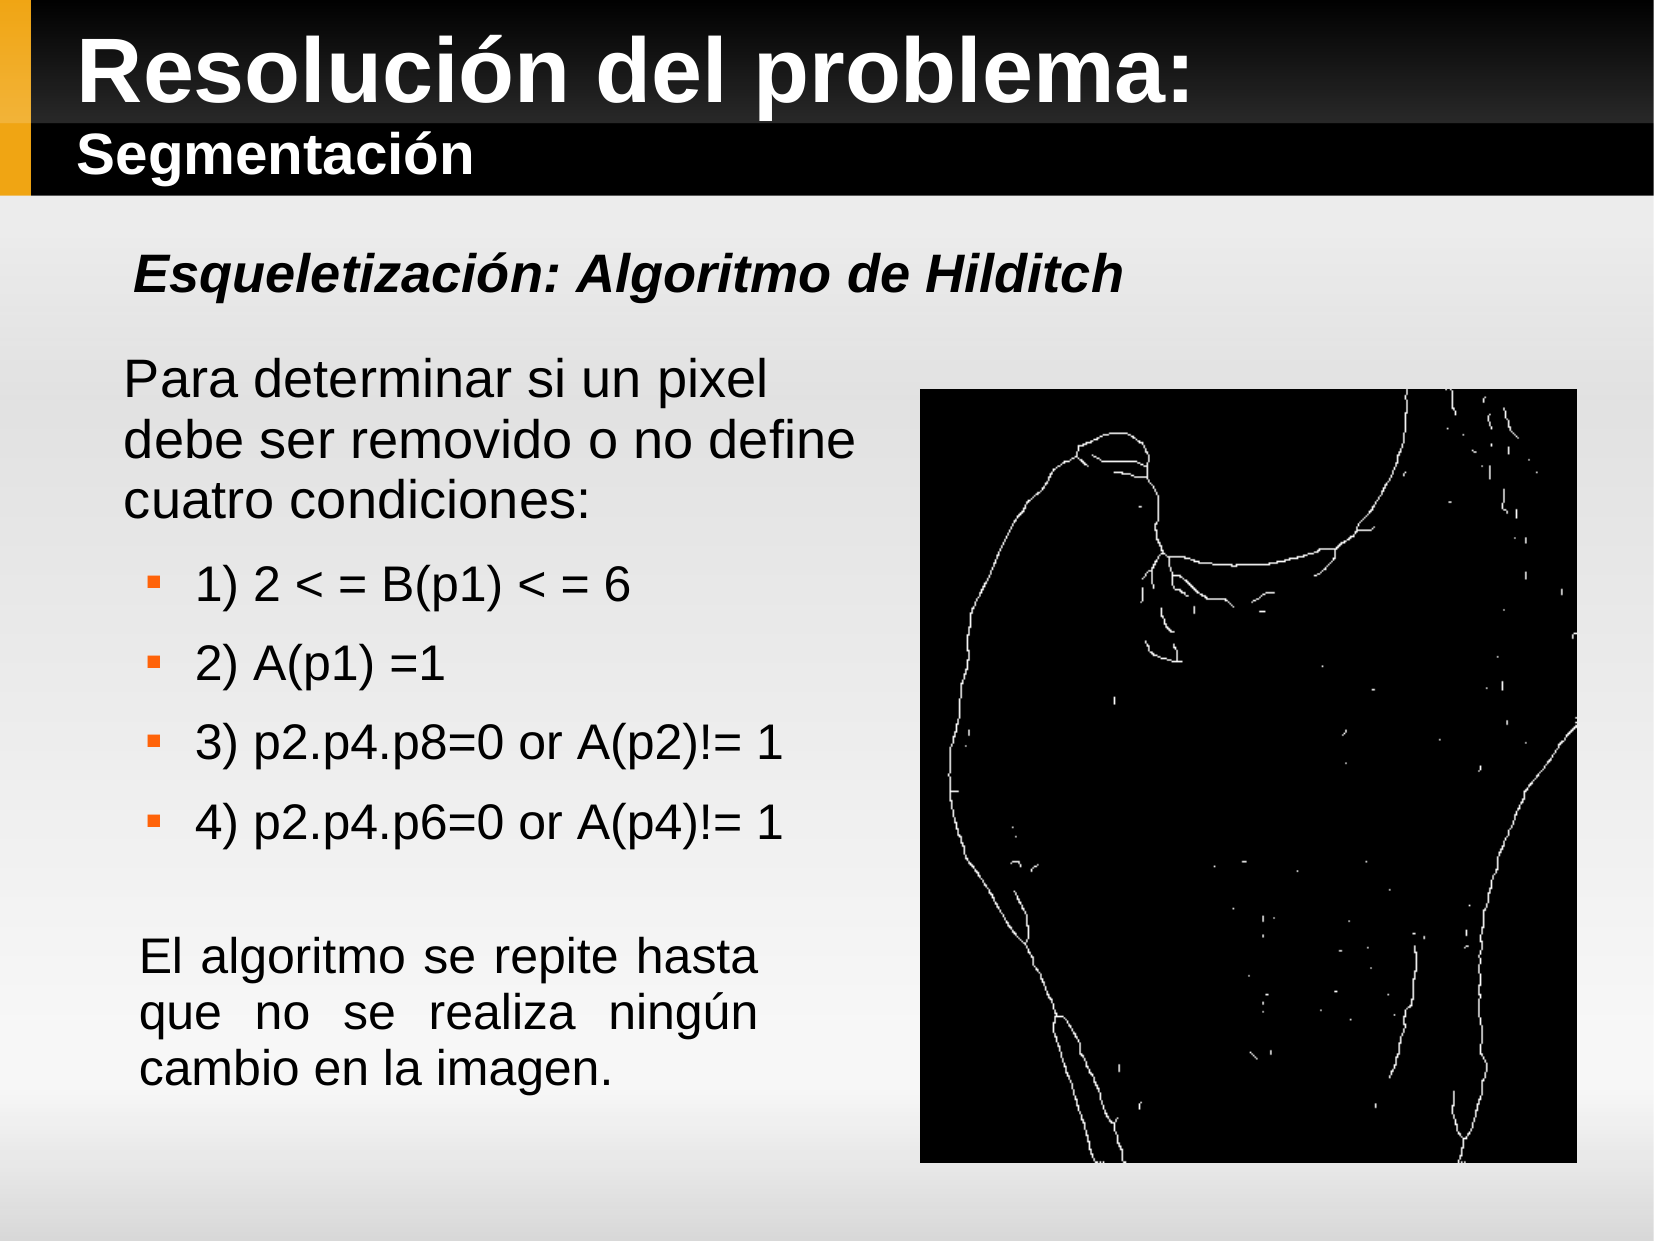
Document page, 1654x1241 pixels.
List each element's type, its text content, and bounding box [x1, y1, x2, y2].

list Para determinar si un pixel debe ser removido o no define cuatro condiciones: 1) 2 < = B(p1) < = 6 2) A(p1) =1 3) p2.p4.p8=0 or A(p2)!= 1 4) p2.p4.p6=0 or A(p4)!= 1 [53, 348, 886, 945]
text_box Esqueletización: Algoritmo de Hilditch [118, 236, 1477, 312]
text_box El algoritmo se repite hasta que no se realiza ningún cambio en la imagen. [124, 921, 827, 1158]
title Resolución del problema: Segmentación [76, 0, 1565, 208]
picture [0, 0, 1654, 1241]
